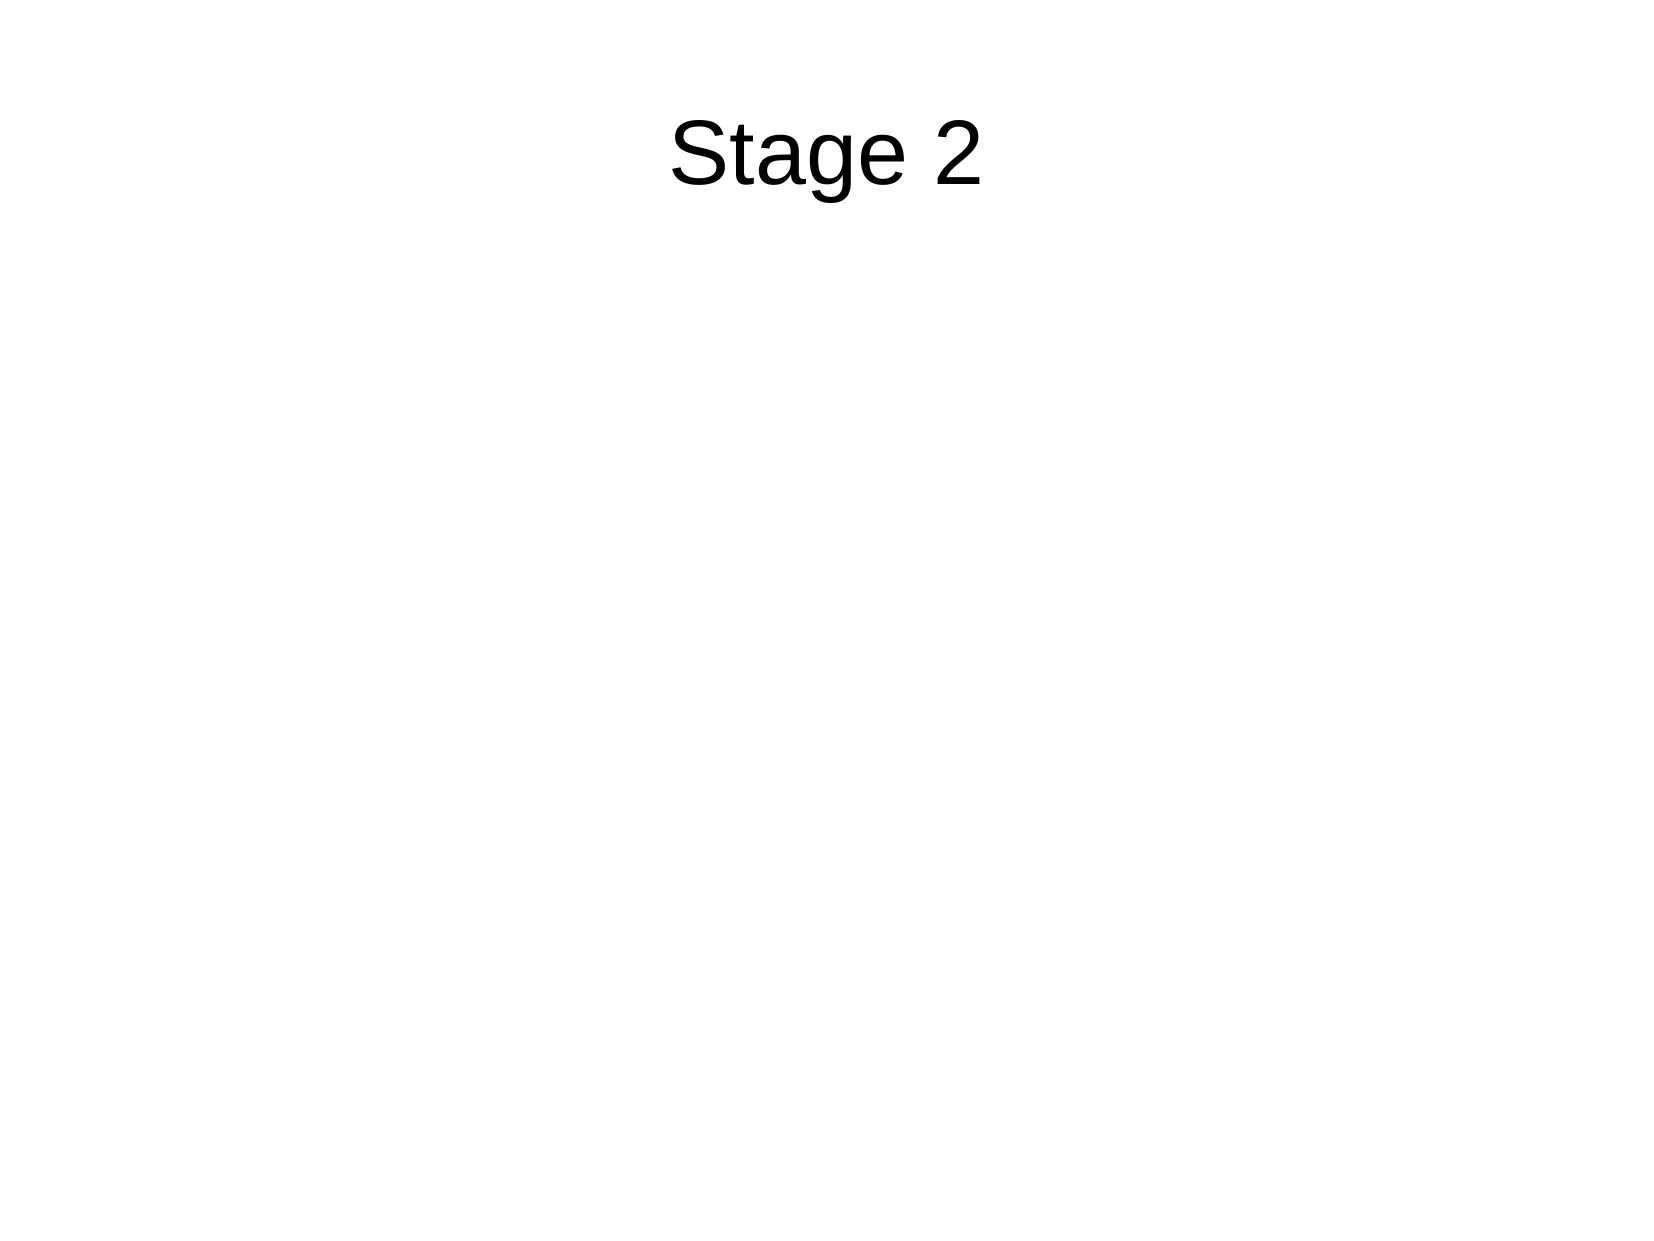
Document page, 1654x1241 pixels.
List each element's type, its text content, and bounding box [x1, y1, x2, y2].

title Stage 2 [82, 49, 1571, 257]
